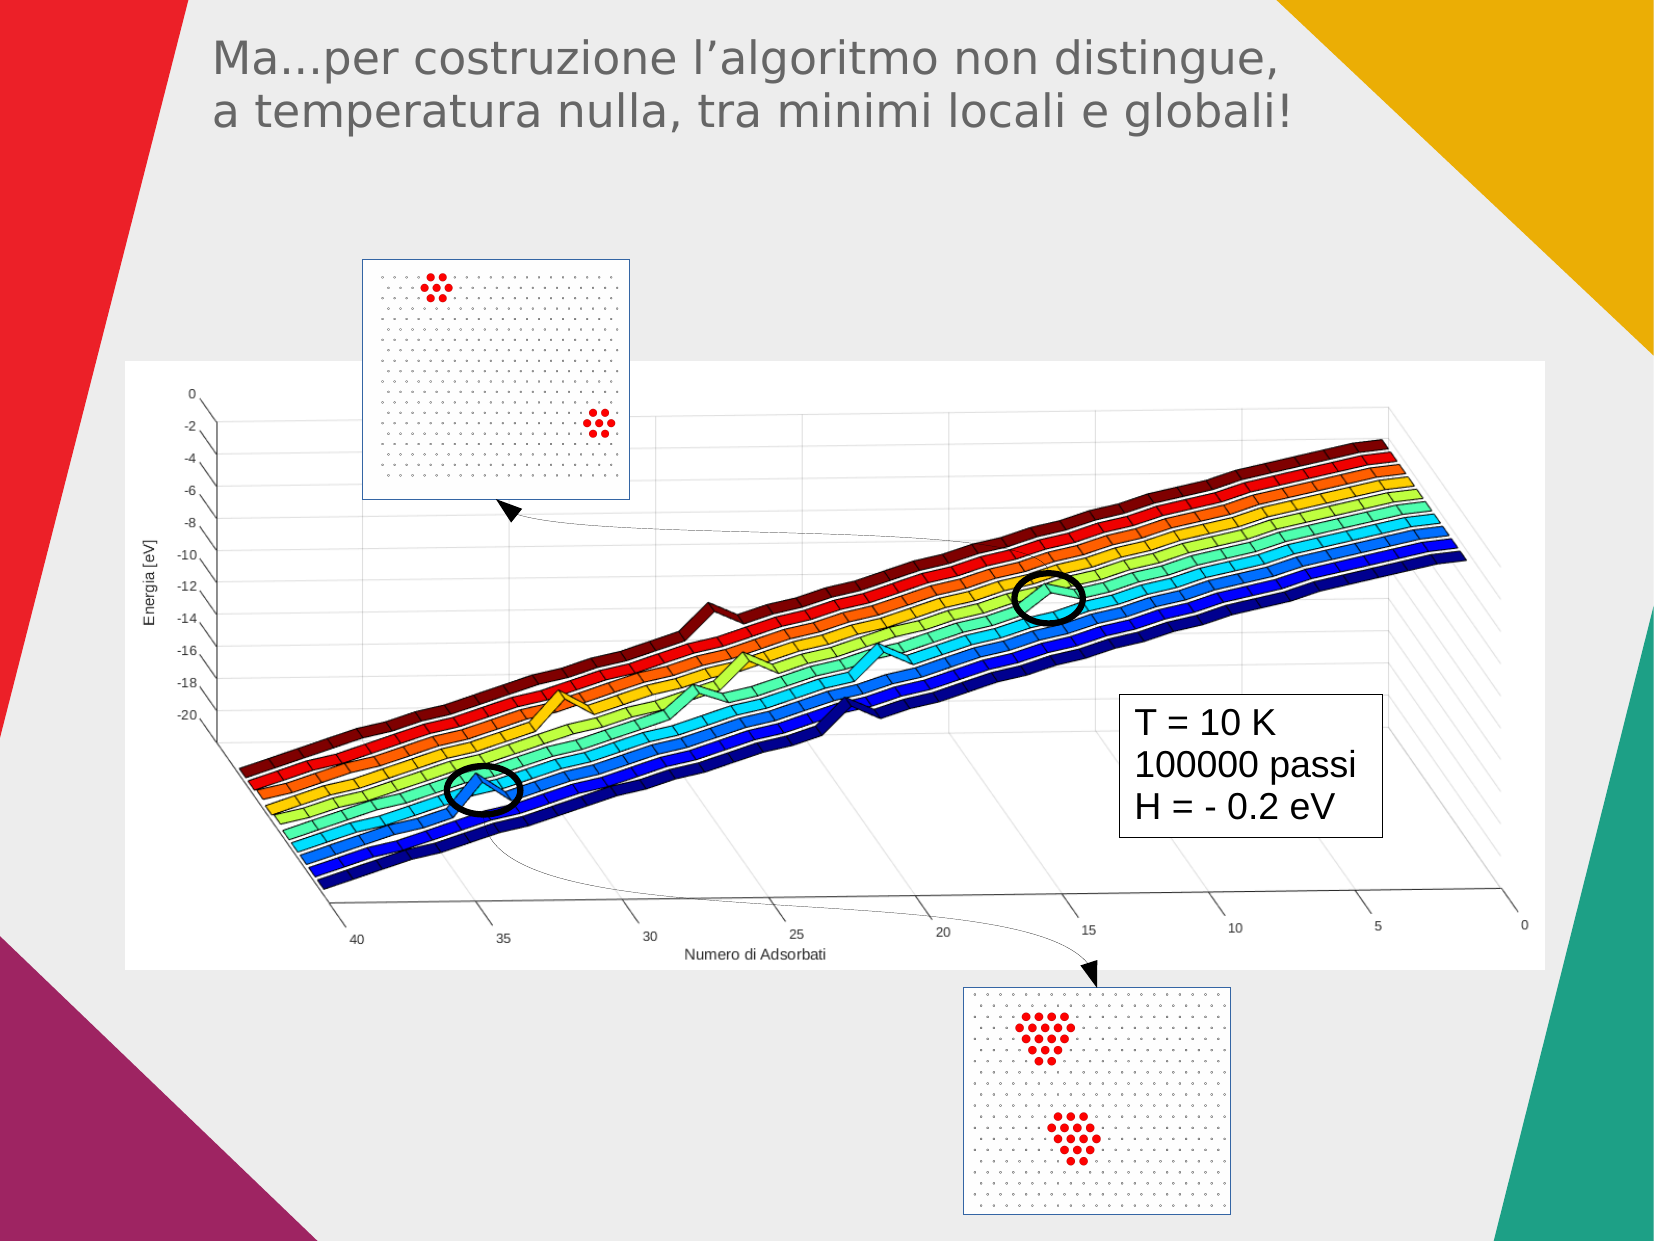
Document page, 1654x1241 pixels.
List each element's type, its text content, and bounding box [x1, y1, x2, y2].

picture [451, 770, 517, 811]
list Ma...per costruzione l’algoritmo non distingue, a temperatura nulla, tra minimi locali e globali! [140, 31, 1307, 156]
picture [963, 987, 1231, 1215]
picture [125, 259, 1545, 971]
text_box T = 10 K 100000 passi H = - 0.2 eV [1119, 694, 1383, 838]
